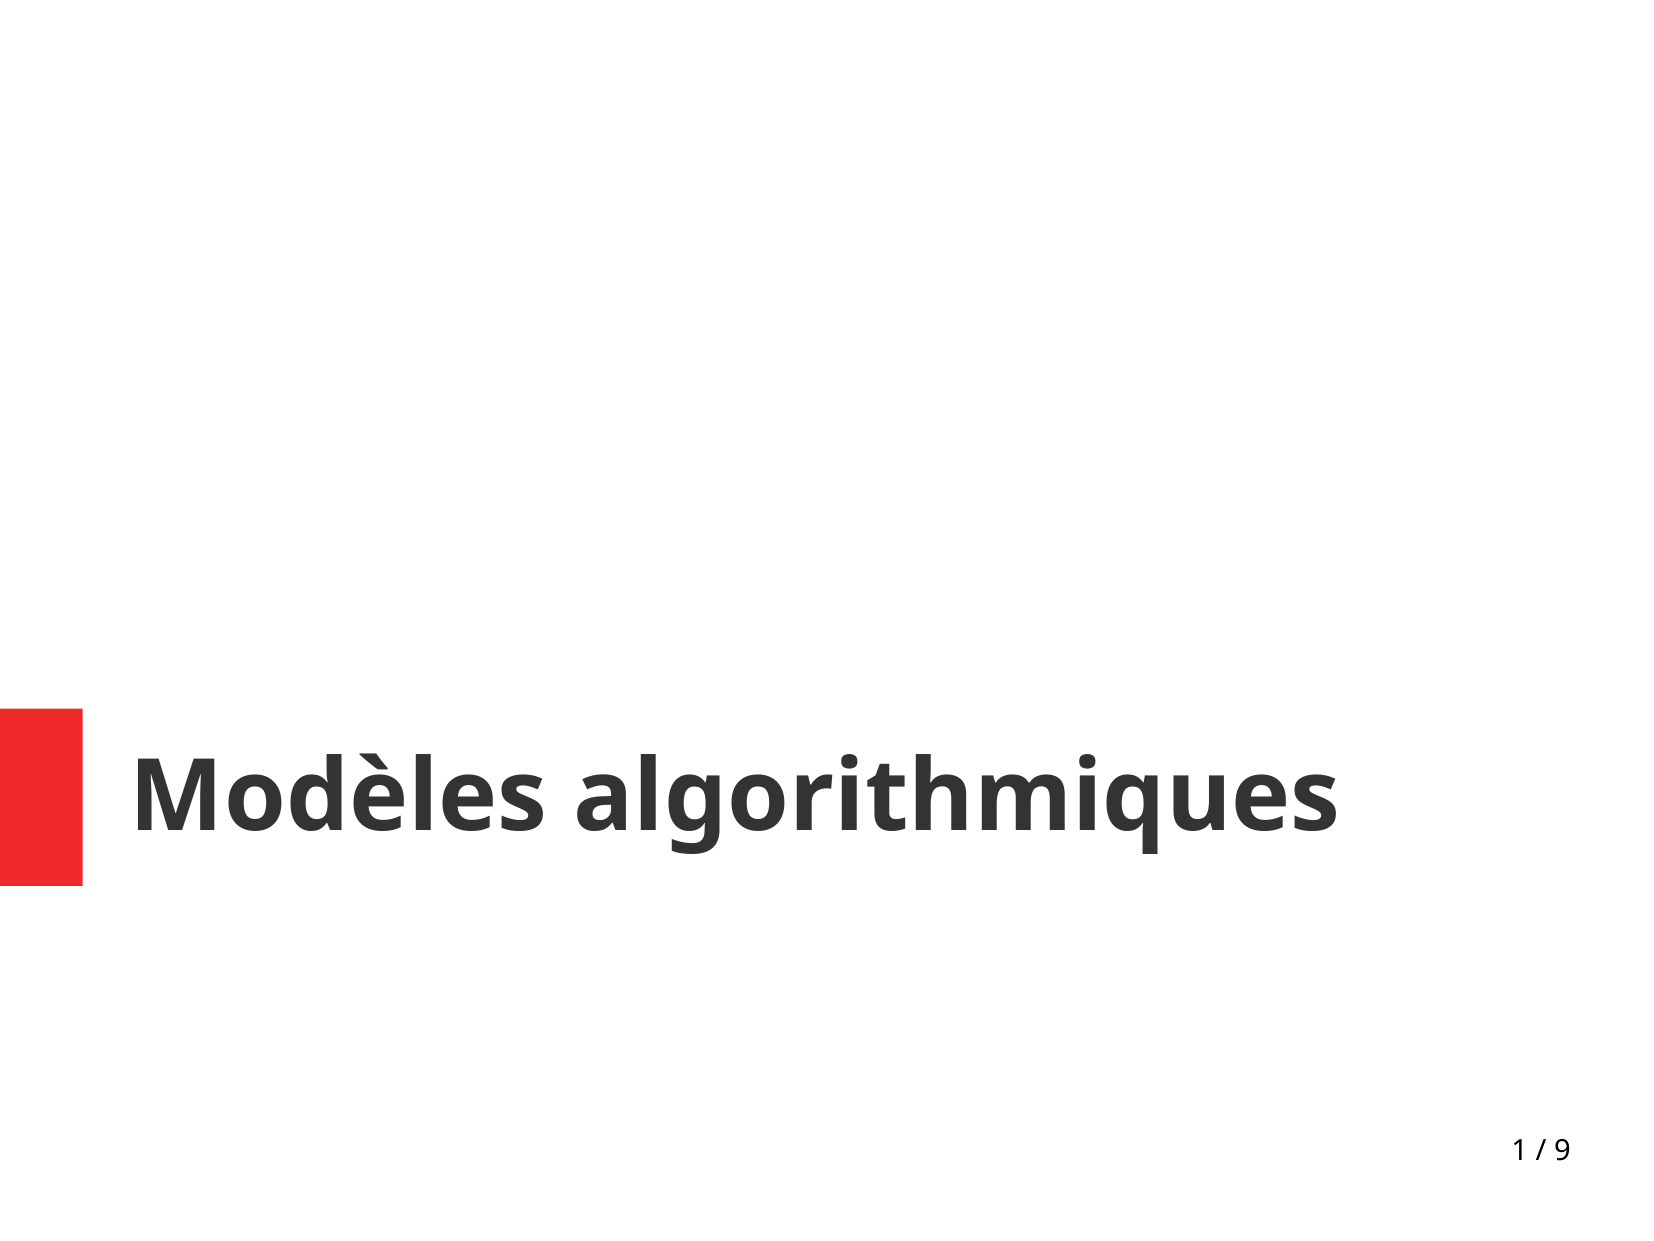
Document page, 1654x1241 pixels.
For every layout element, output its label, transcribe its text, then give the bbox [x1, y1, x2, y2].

title Modèles algorithmiques [129, 673, 1536, 910]
